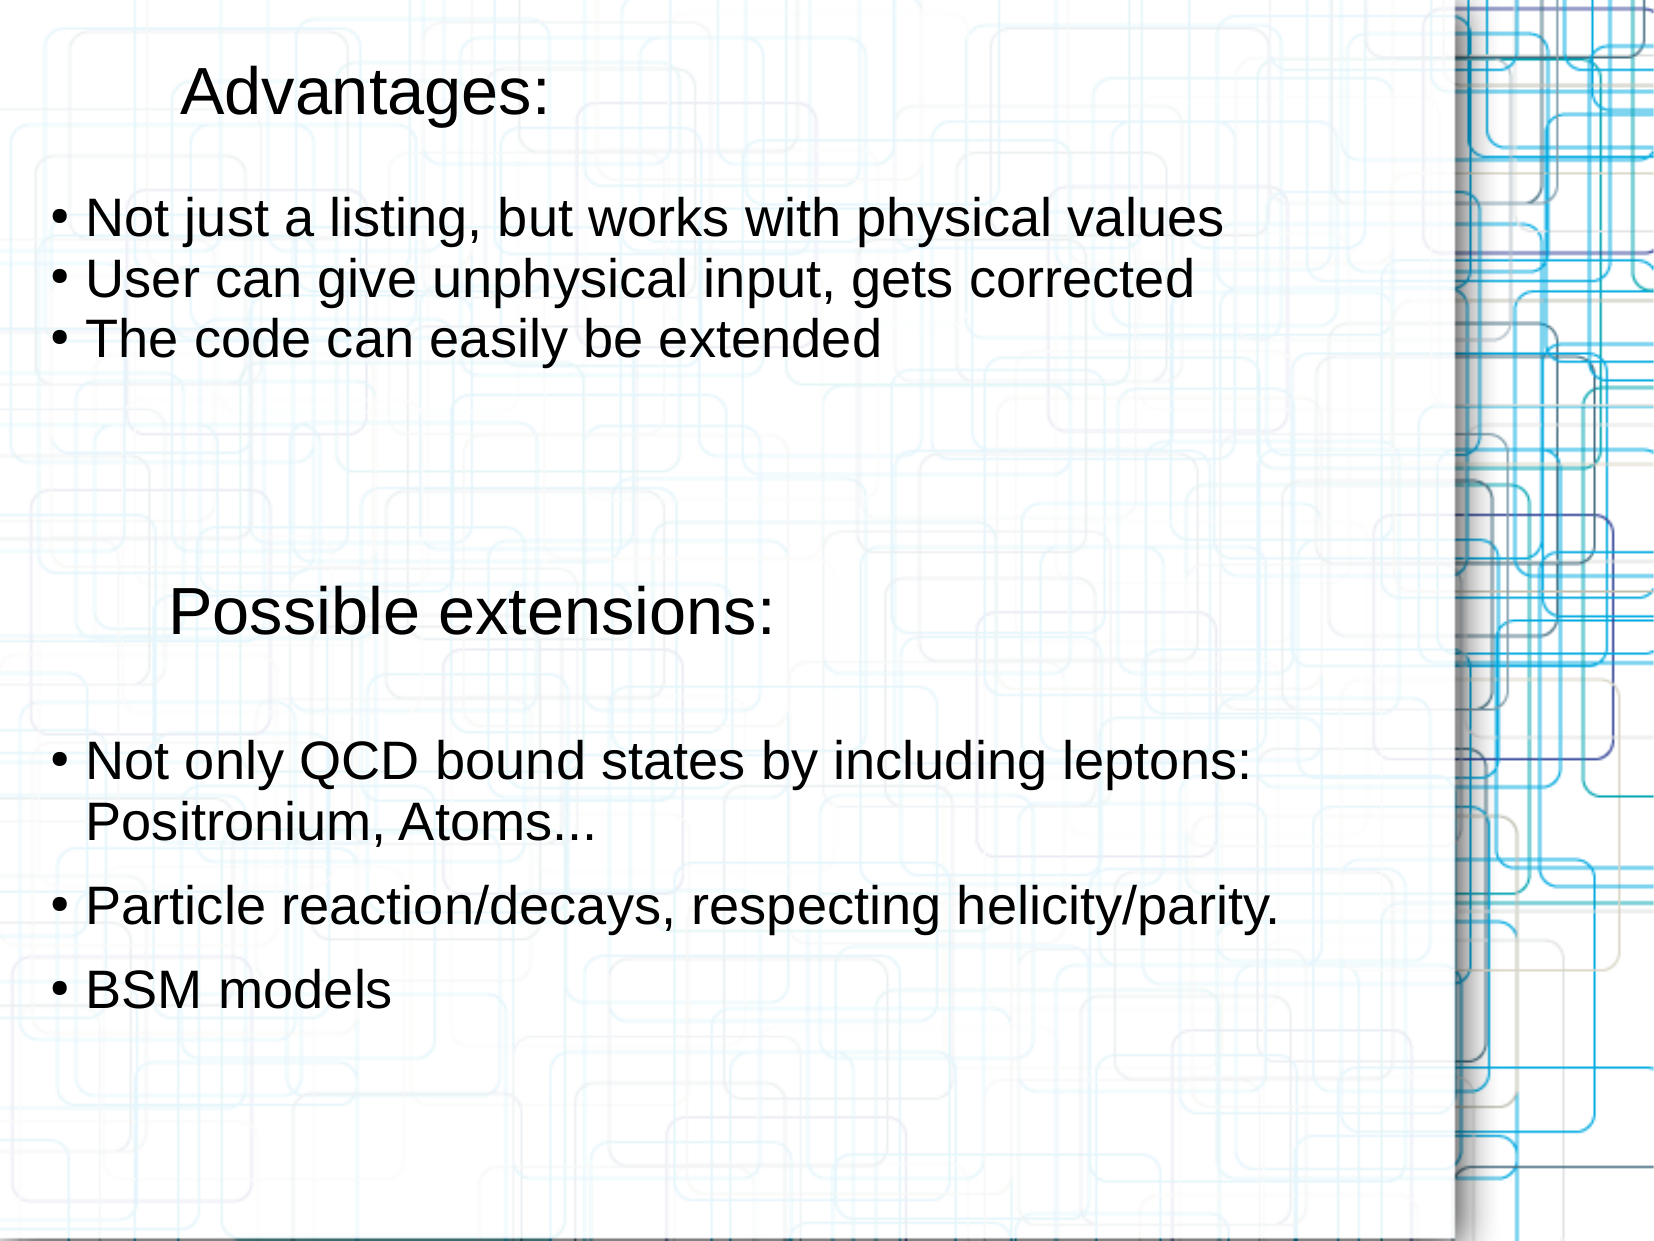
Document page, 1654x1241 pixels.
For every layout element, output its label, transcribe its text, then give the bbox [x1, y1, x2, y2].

text_box Not only QCD bound states by including leptons: Positronium, Atoms... Particle reaction/decays, respecting helicity/parity. BSM models [35, 723, 1394, 1112]
picture [0, 0, 1654, 1241]
text_box Possible extensions: [153, 566, 1359, 657]
text_box Not just a listing, but works with physical values User can give unphysical input, gets corrected The code can easily be extended [35, 180, 1394, 461]
text_box Advantages: [165, 47, 1371, 137]
